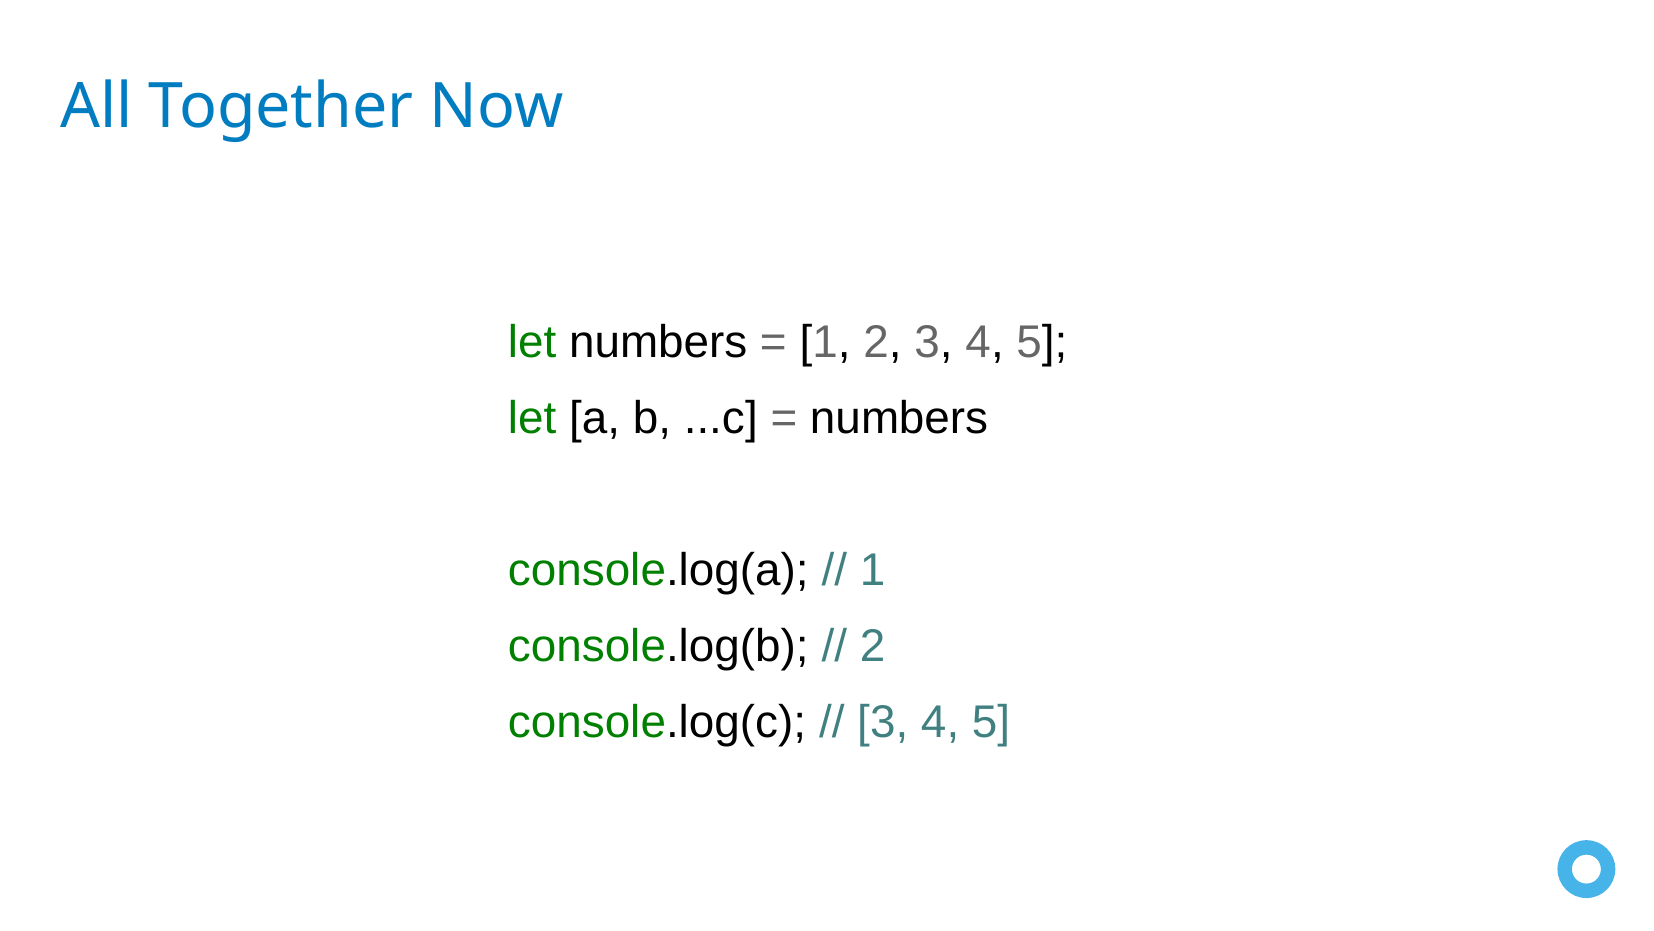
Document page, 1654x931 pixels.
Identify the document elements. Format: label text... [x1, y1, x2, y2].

list All Together Now [45, 57, 1064, 151]
text_box let numbers = [1, 2, 3, 4, 5]; let [a, b, ...c] = numbers console.log(a); // 1 console.log(b); // 2 console.log(c); // [3, 4, 5] [493, 308, 1109, 832]
